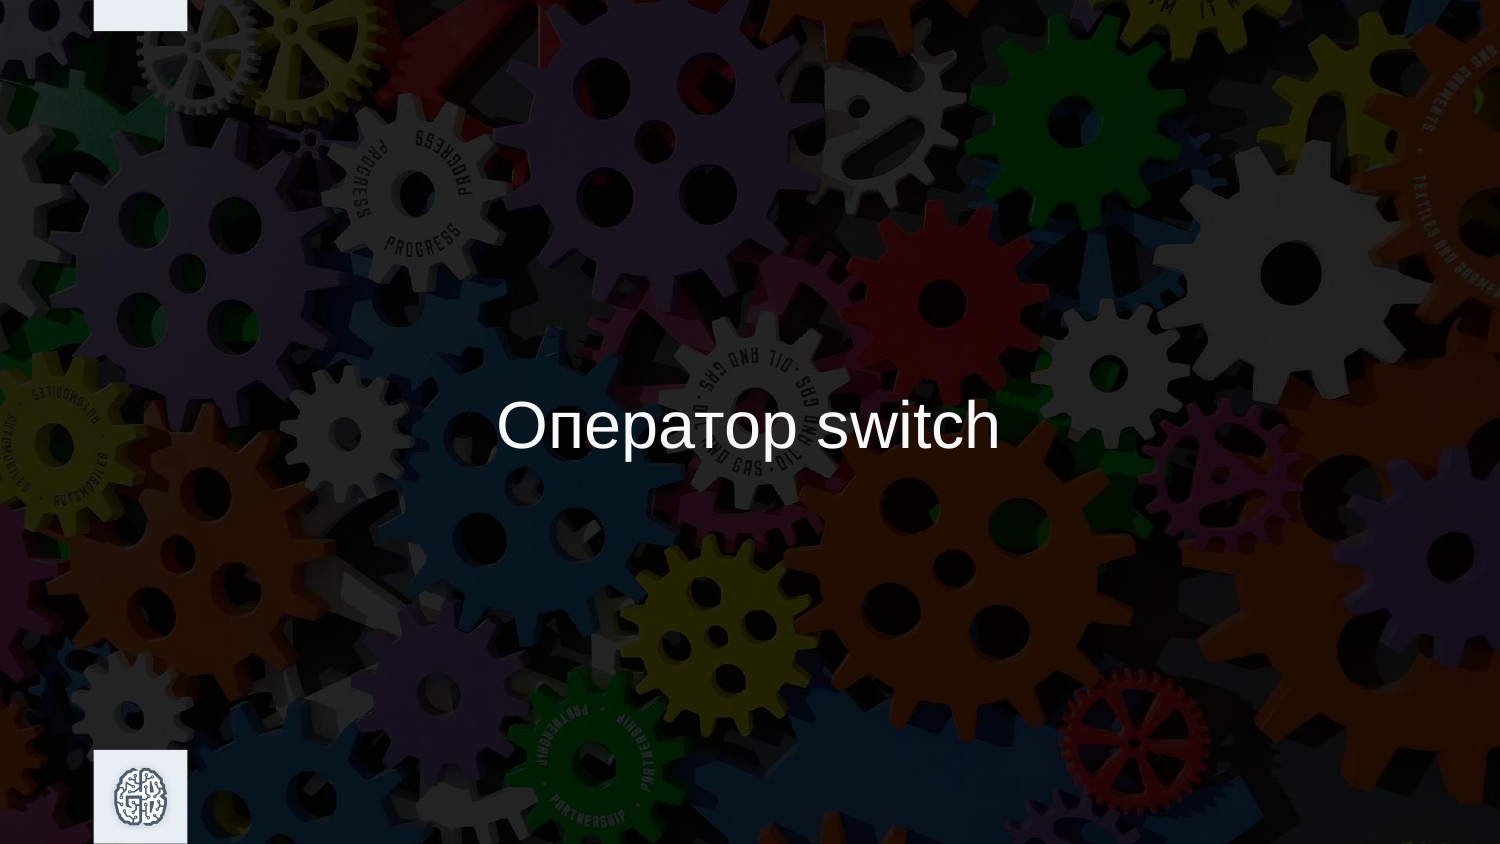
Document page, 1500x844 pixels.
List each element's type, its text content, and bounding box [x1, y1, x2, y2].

text_box Оператор switch [187, 93, 1312, 750]
picture [0, 0, 1500, 844]
picture [106, 760, 175, 834]
